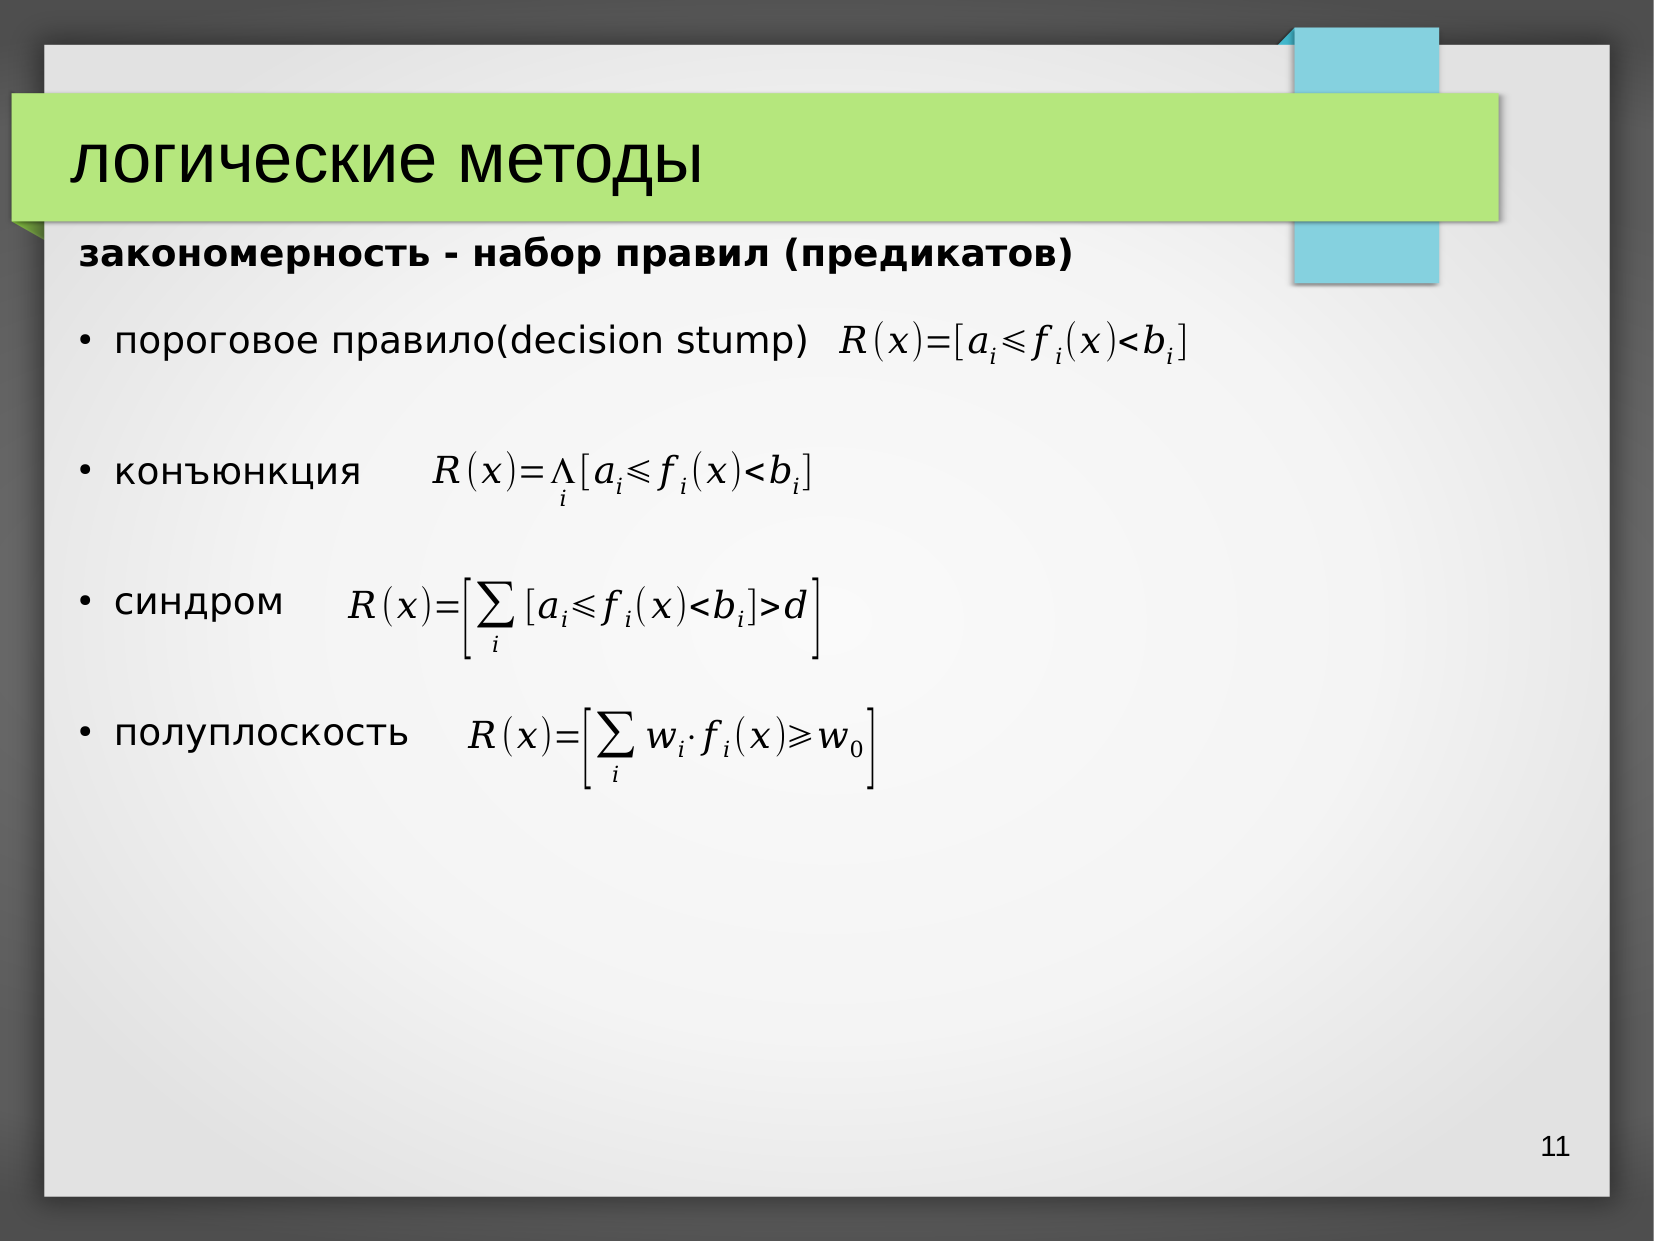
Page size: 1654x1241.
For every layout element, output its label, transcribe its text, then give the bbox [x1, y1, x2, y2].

chart [460, 705, 883, 792]
chart [340, 575, 827, 662]
text_box закономерность - набор правил (предикатов) пороговое правило(decision stump) конъюнкция синдром полуплоскость [63, 224, 1465, 967]
chart [831, 318, 1193, 369]
chart [425, 448, 819, 512]
title логические методы [70, 118, 1205, 199]
picture [0, 0, 1654, 1241]
